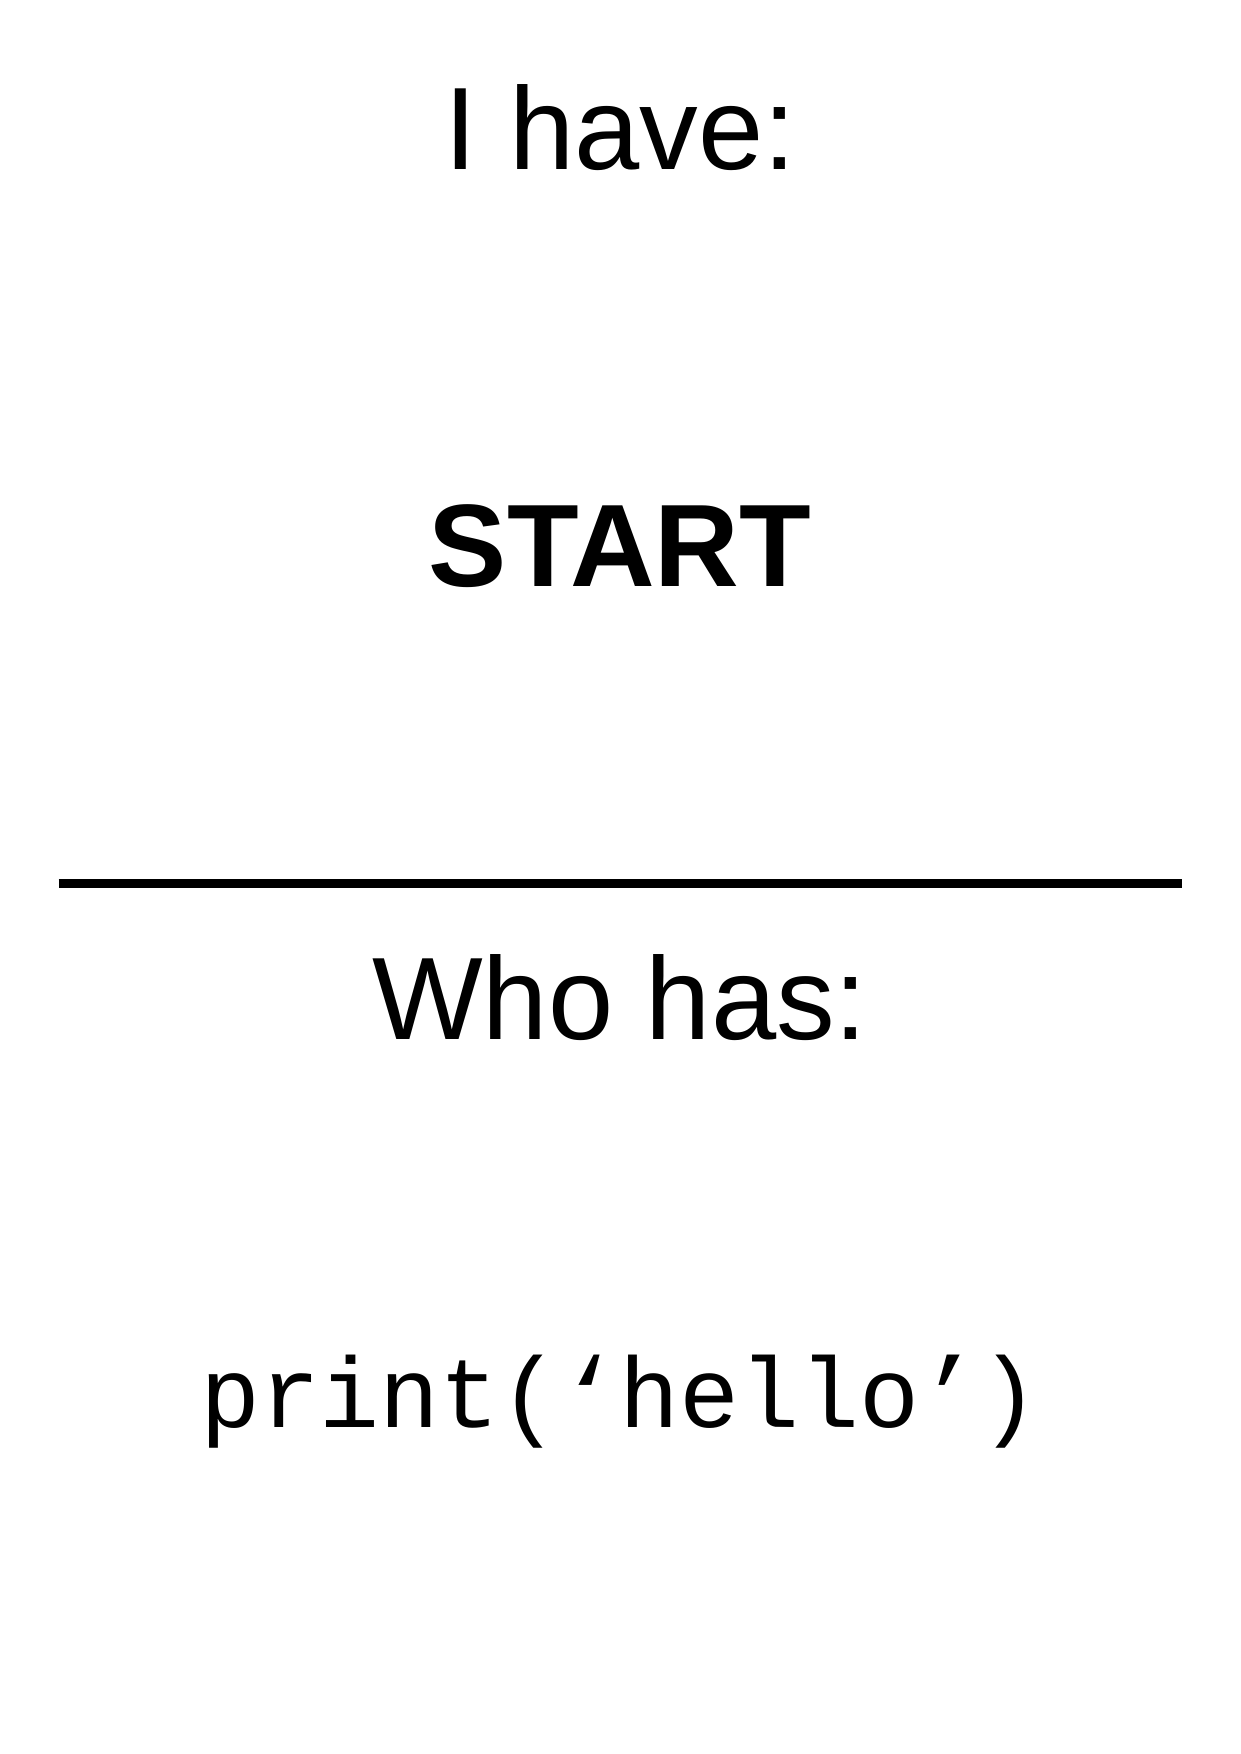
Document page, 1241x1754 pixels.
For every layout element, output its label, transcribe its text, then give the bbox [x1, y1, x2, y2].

text_box START [58, 268, 1182, 824]
text_box Who has: [58, 919, 1182, 1079]
subtitle I have: [58, 49, 1182, 209]
text_box print(‘hello’) [58, 1123, 1182, 1679]
